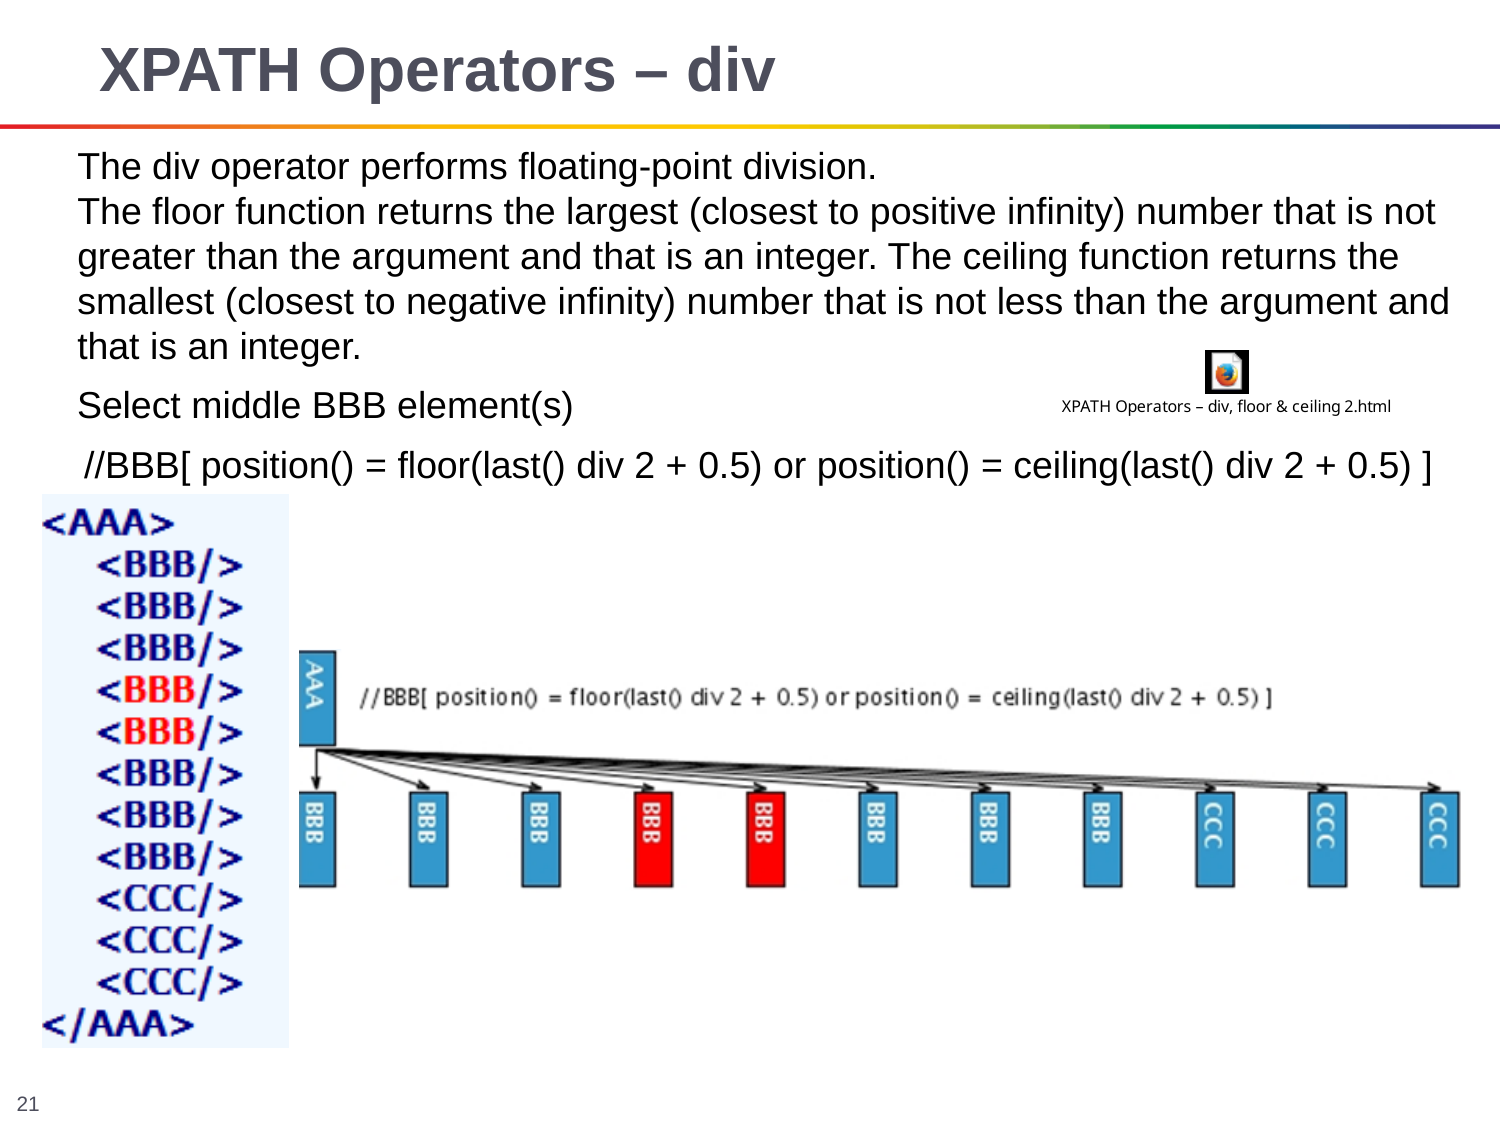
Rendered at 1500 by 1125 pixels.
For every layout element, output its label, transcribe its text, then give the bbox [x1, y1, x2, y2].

picture [42, 494, 289, 1048]
text_box The div operator performs floating-point division. The floor function returns the largest (closest to positive infinity) number that is not greater than the argument and that is an integer. The ceiling function returns the smallest (closest to negative infinity) number that is not less than the argument and that is an integer. [62, 134, 1467, 375]
title XPATH Operators – div [84, 20, 1435, 112]
picture [299, 649, 1467, 894]
chart [1027, 350, 1426, 423]
text_box Select middle BBB element(s) [62, 373, 1395, 434]
text_box //BBB[ position() = floor(last() div 2 + 0.5) or position() = ceiling(last() div 2 + 0.5) ] [69, 433, 1449, 494]
